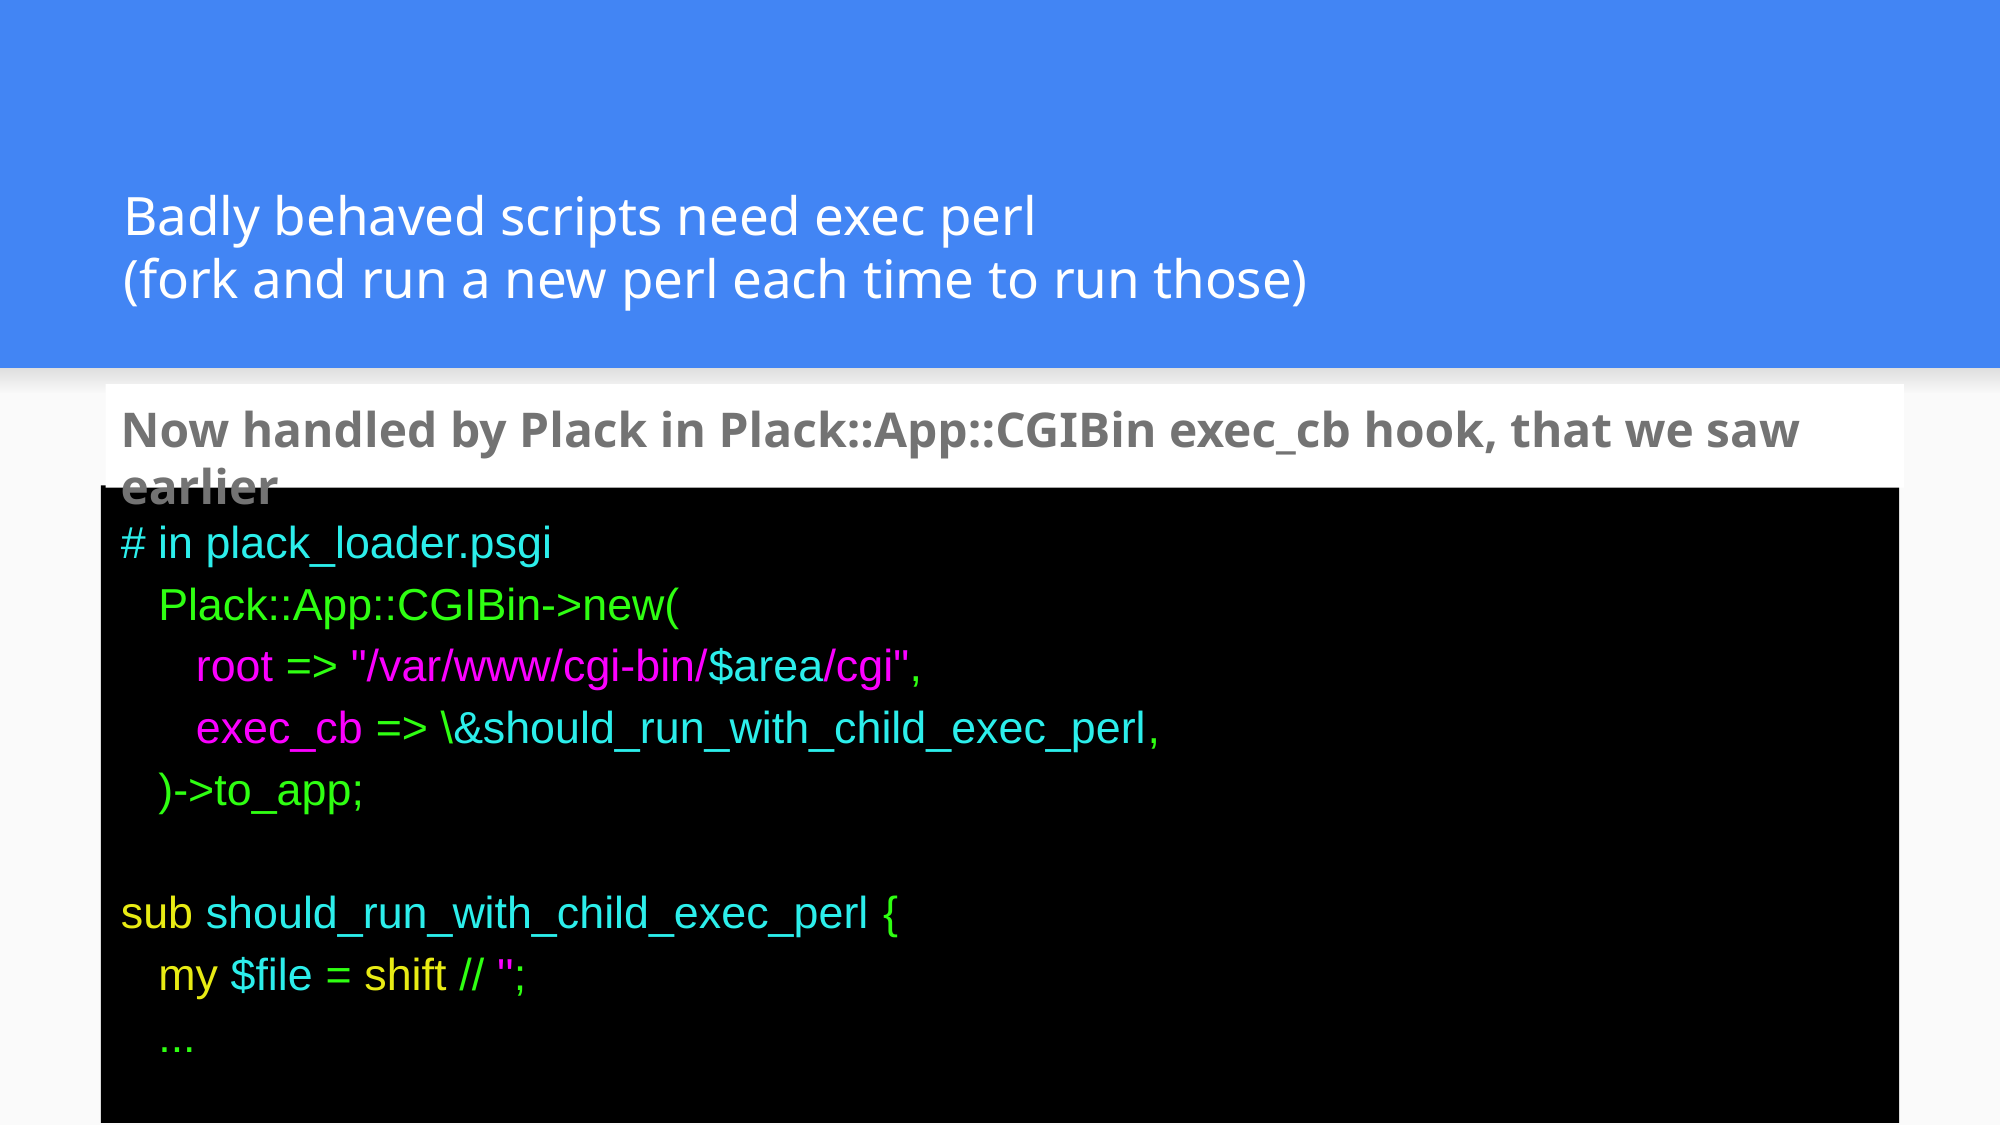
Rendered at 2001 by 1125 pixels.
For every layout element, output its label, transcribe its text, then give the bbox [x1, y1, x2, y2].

list # in plack_loader.psgi Plack::App::CGIBin->new( root => "/var/www/cgi-bin/$area/cgi", exec_cb => \&should_run_with_child_exec_perl, )->to_app; sub should_run_with_child_exec_perl { my $file = shift // ''; ... [100, 485, 1900, 1123]
text_box Now handled by Plack in Plack::App::CGIBin exec_cb hook, that we saw earlier [105, 384, 1904, 488]
title Badly behaved scripts need exec perl (fork and run a new perl each time to run those) [103, 161, 1902, 330]
